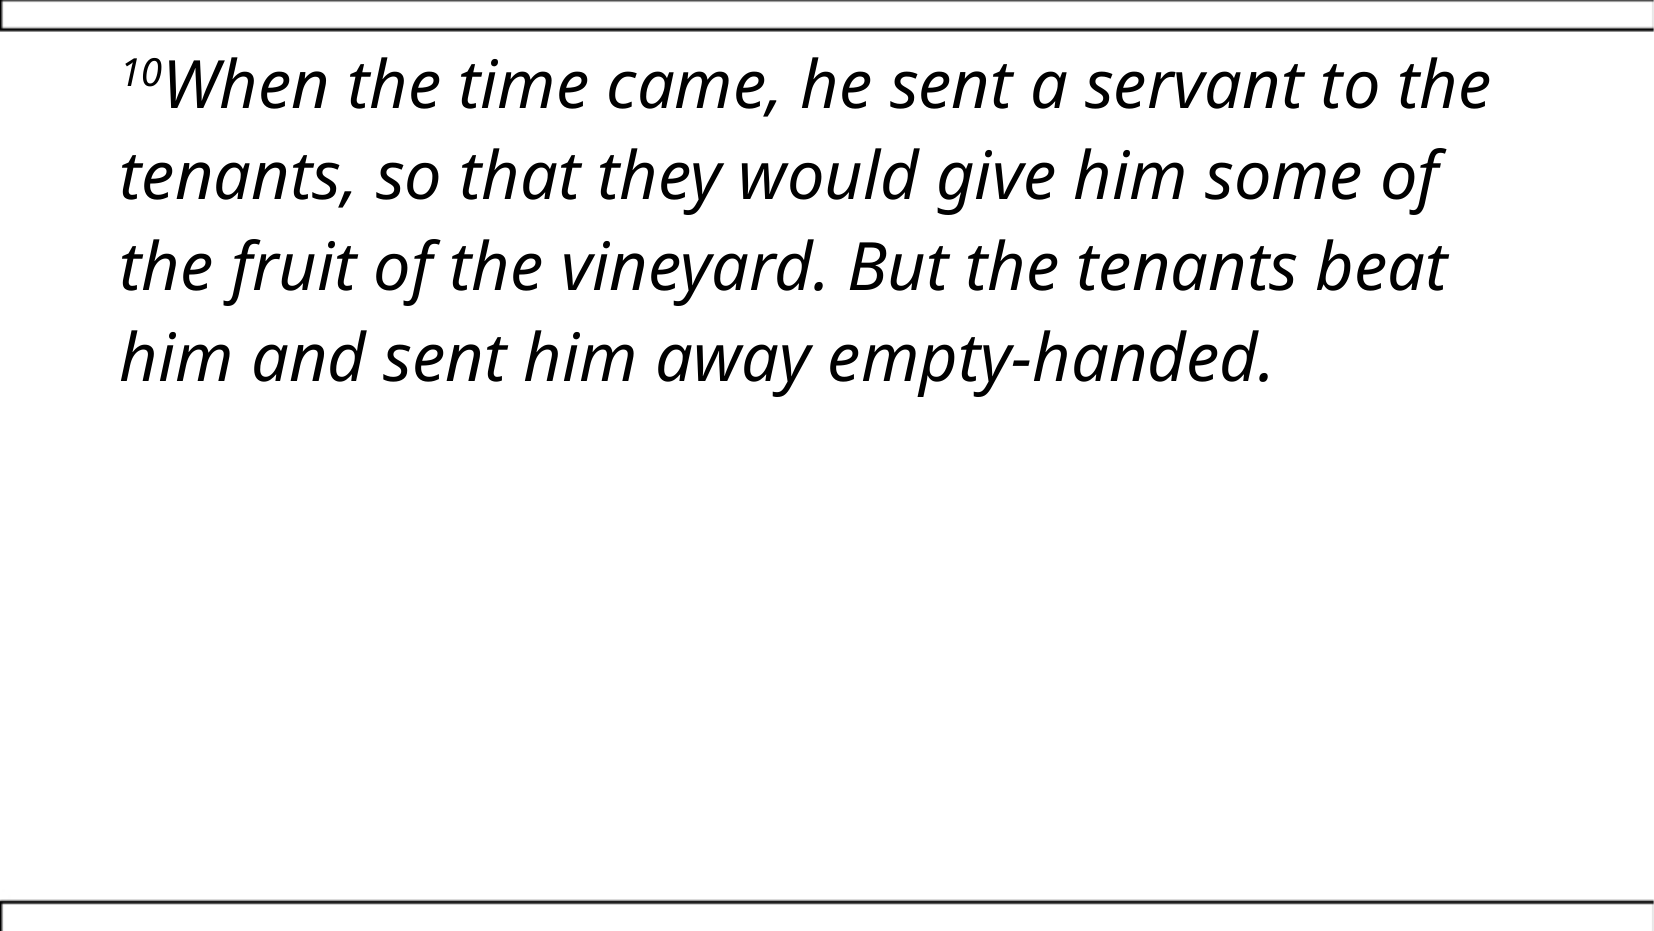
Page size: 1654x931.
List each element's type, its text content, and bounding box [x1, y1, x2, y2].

picture [0, 0, 1654, 931]
text_box 10When the time came, he sent a servant to the tenants, so that they would give him some of the fruit of the vineyard. But the tenants beat him and sent him away empty-handed. [105, 30, 1546, 436]
